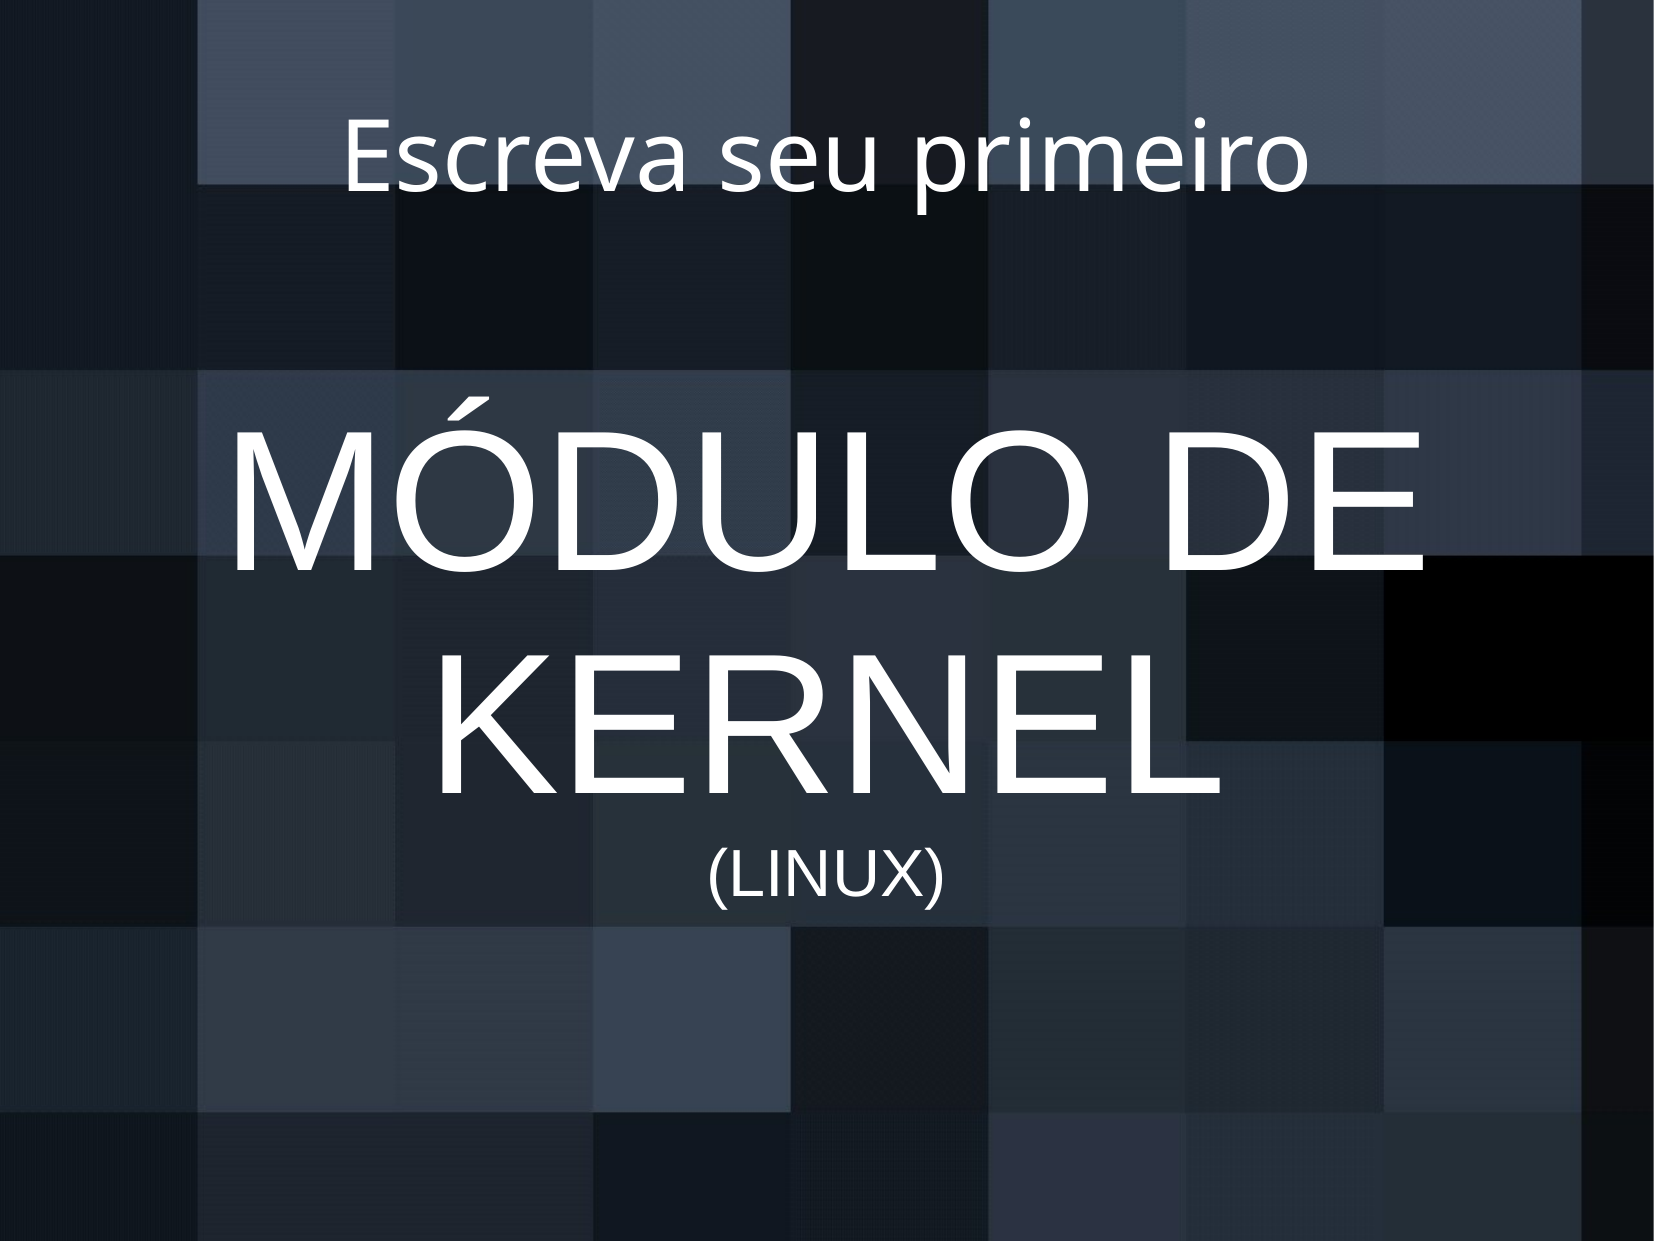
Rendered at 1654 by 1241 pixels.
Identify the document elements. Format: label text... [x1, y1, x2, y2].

picture [0, 0, 1654, 1241]
title Escreva seu primeiro [82, 49, 1571, 257]
subtitle MÓDULO DE KERNEL (LINUX) [82, 290, 1571, 1010]
